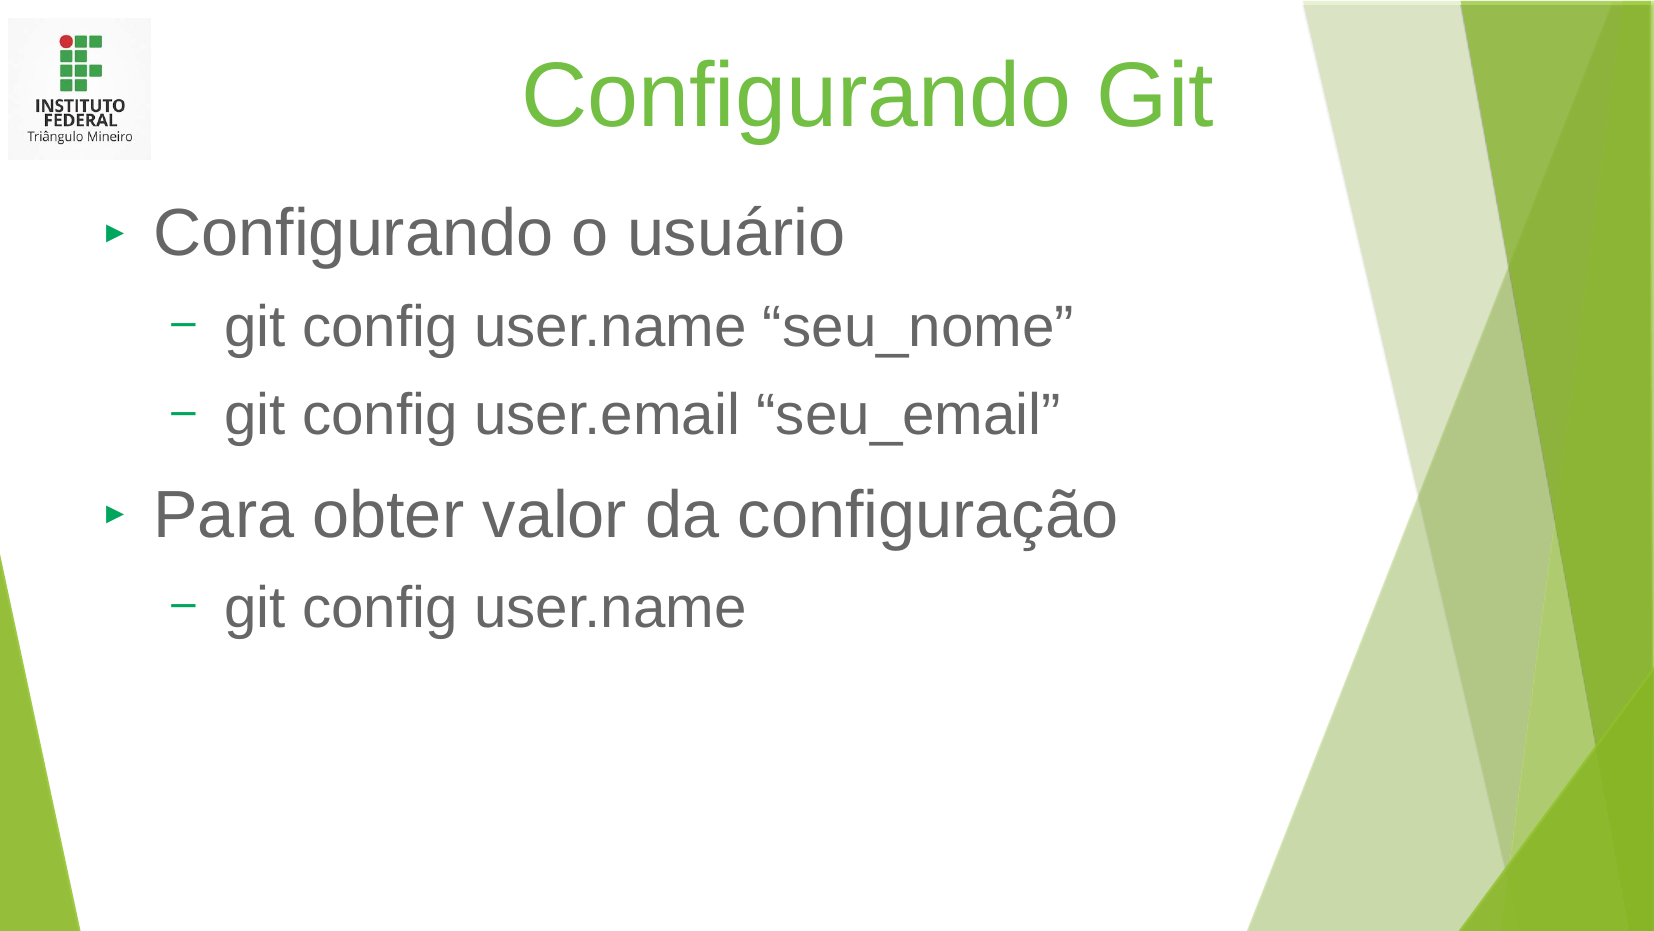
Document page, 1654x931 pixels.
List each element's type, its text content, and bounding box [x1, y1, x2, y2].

list Configurando o usuário git config user.name “seu_nome” git config user.email “seu_email” Para obter valor da configuração git config user.name [82, 195, 1571, 758]
title Configurando Git [165, 31, 1571, 160]
picture [8, 18, 151, 160]
